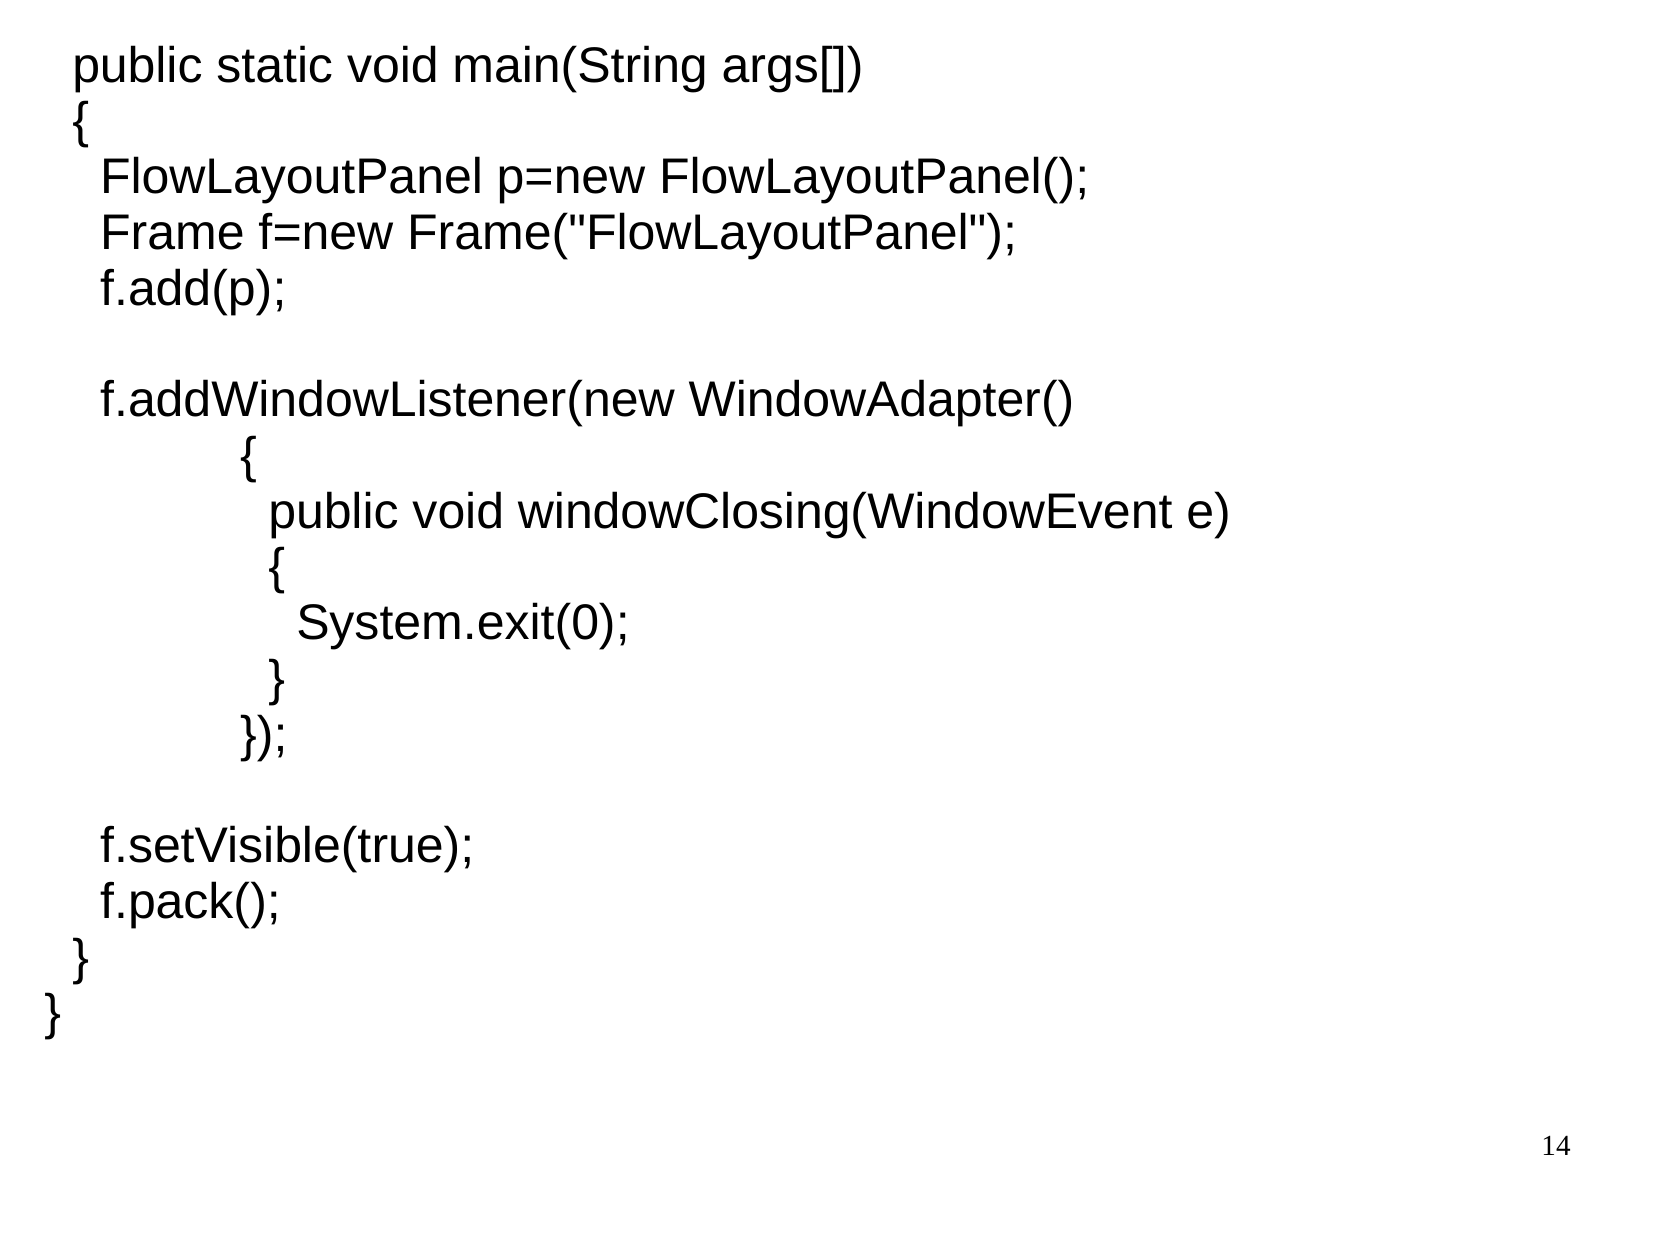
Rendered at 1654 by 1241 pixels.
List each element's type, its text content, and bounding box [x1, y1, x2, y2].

text_box public static void main(String args[]) { FlowLayoutPanel p=new FlowLayoutPanel(); Frame f=new Frame("FlowLayoutPanel"); f.add(p); f.addWindowListener(new WindowAdapter() { public void windowClosing(WindowEvent e) { System.exit(0); } }); f.setVisible(true); f.pack(); } } [29, 29, 1625, 1211]
